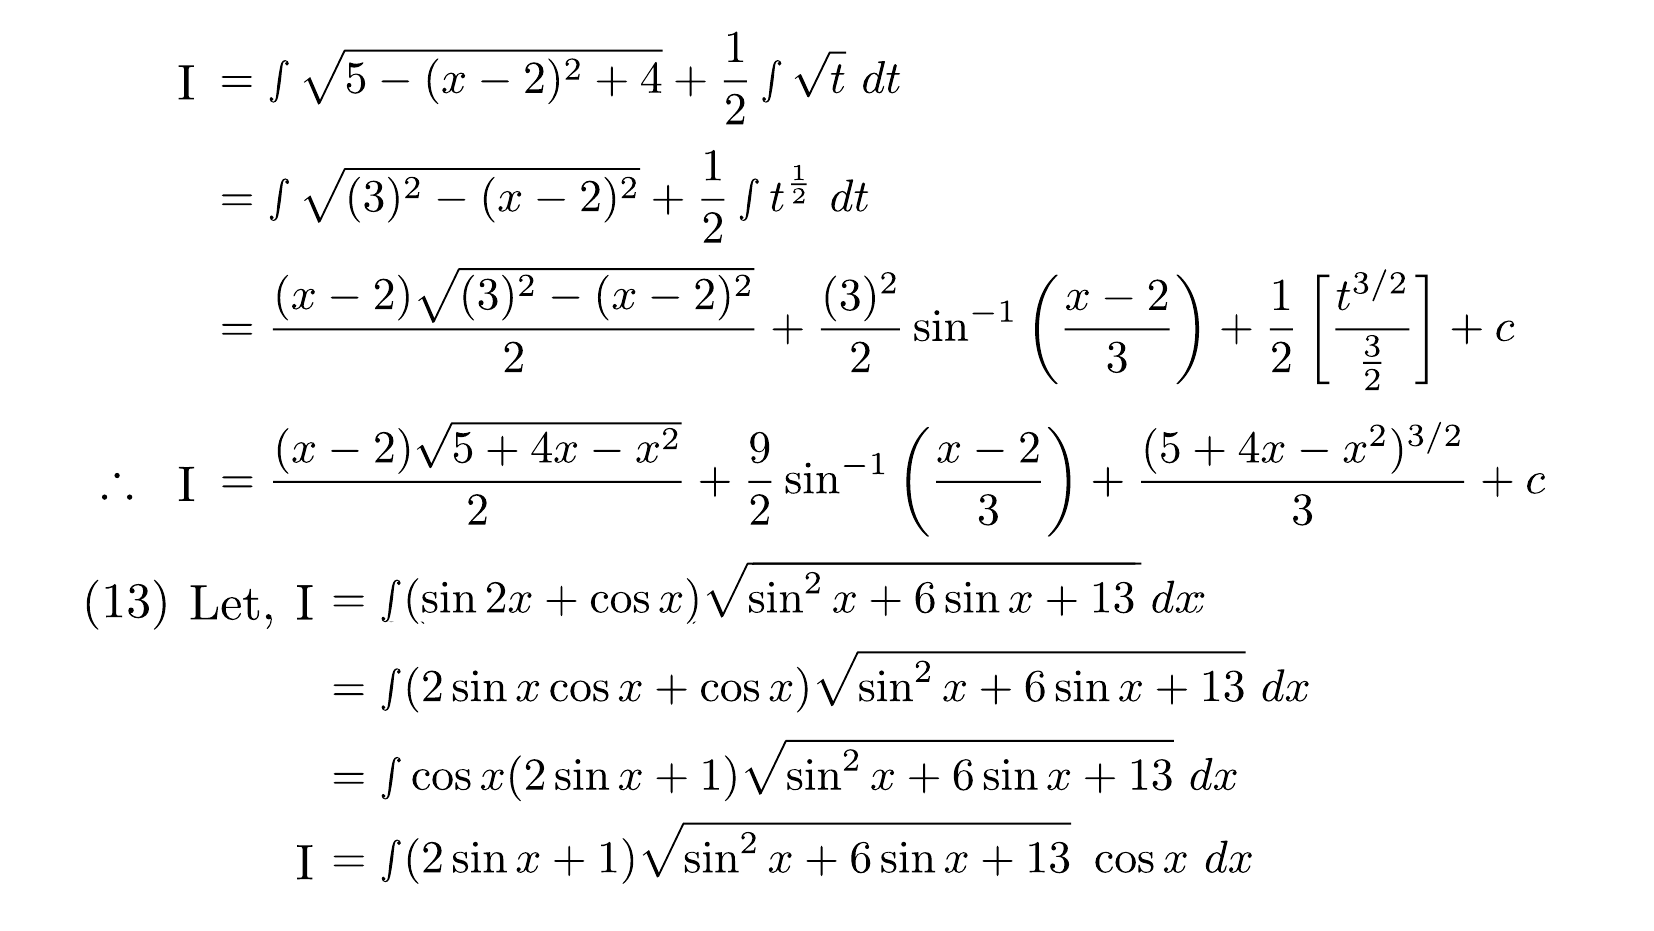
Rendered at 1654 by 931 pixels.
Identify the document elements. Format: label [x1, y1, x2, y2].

text_box [221, 149, 869, 243]
text_box [333, 562, 1205, 624]
title [47, 36, 1607, 898]
text_box [297, 585, 313, 620]
text_box [84, 579, 166, 630]
text_box [221, 268, 1515, 391]
text_box [297, 845, 313, 880]
text_box [178, 65, 194, 100]
text_box [221, 31, 901, 125]
text_box [190, 585, 272, 629]
text_box [178, 466, 195, 502]
text_box [333, 651, 1309, 713]
text_box [101, 472, 133, 500]
text_box [333, 822, 1252, 884]
text_box [333, 739, 1237, 802]
text_box [221, 421, 1546, 537]
